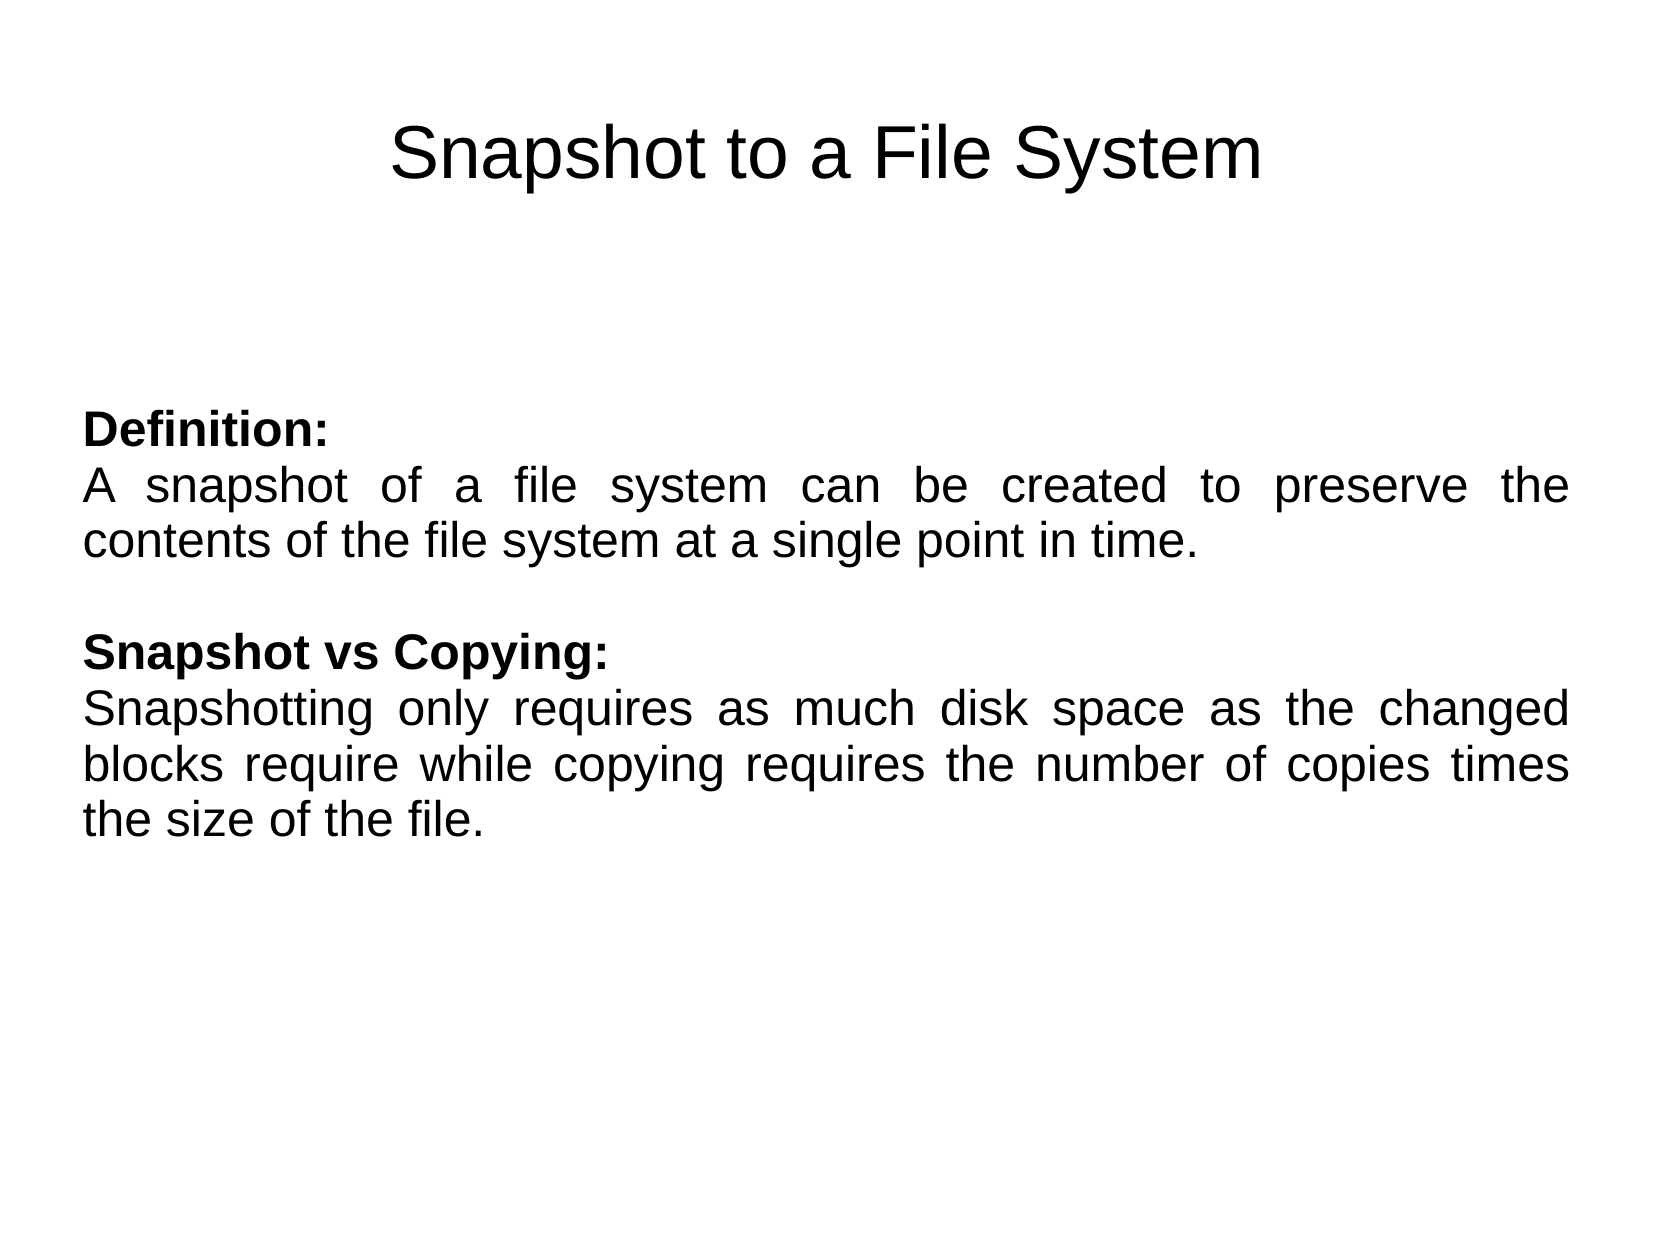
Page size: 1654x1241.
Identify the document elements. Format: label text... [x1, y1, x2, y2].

title Snapshot to a File System [82, 49, 1571, 257]
subtitle Definition: A snapshot of a file system can be created to preserve the contents of the file system at a single point in time. Snapshot vs Copying: Snapshotting only requires as much disk space as the changed blocks require while copying requires the number of copies times the size of the file. [82, 277, 1571, 1023]
